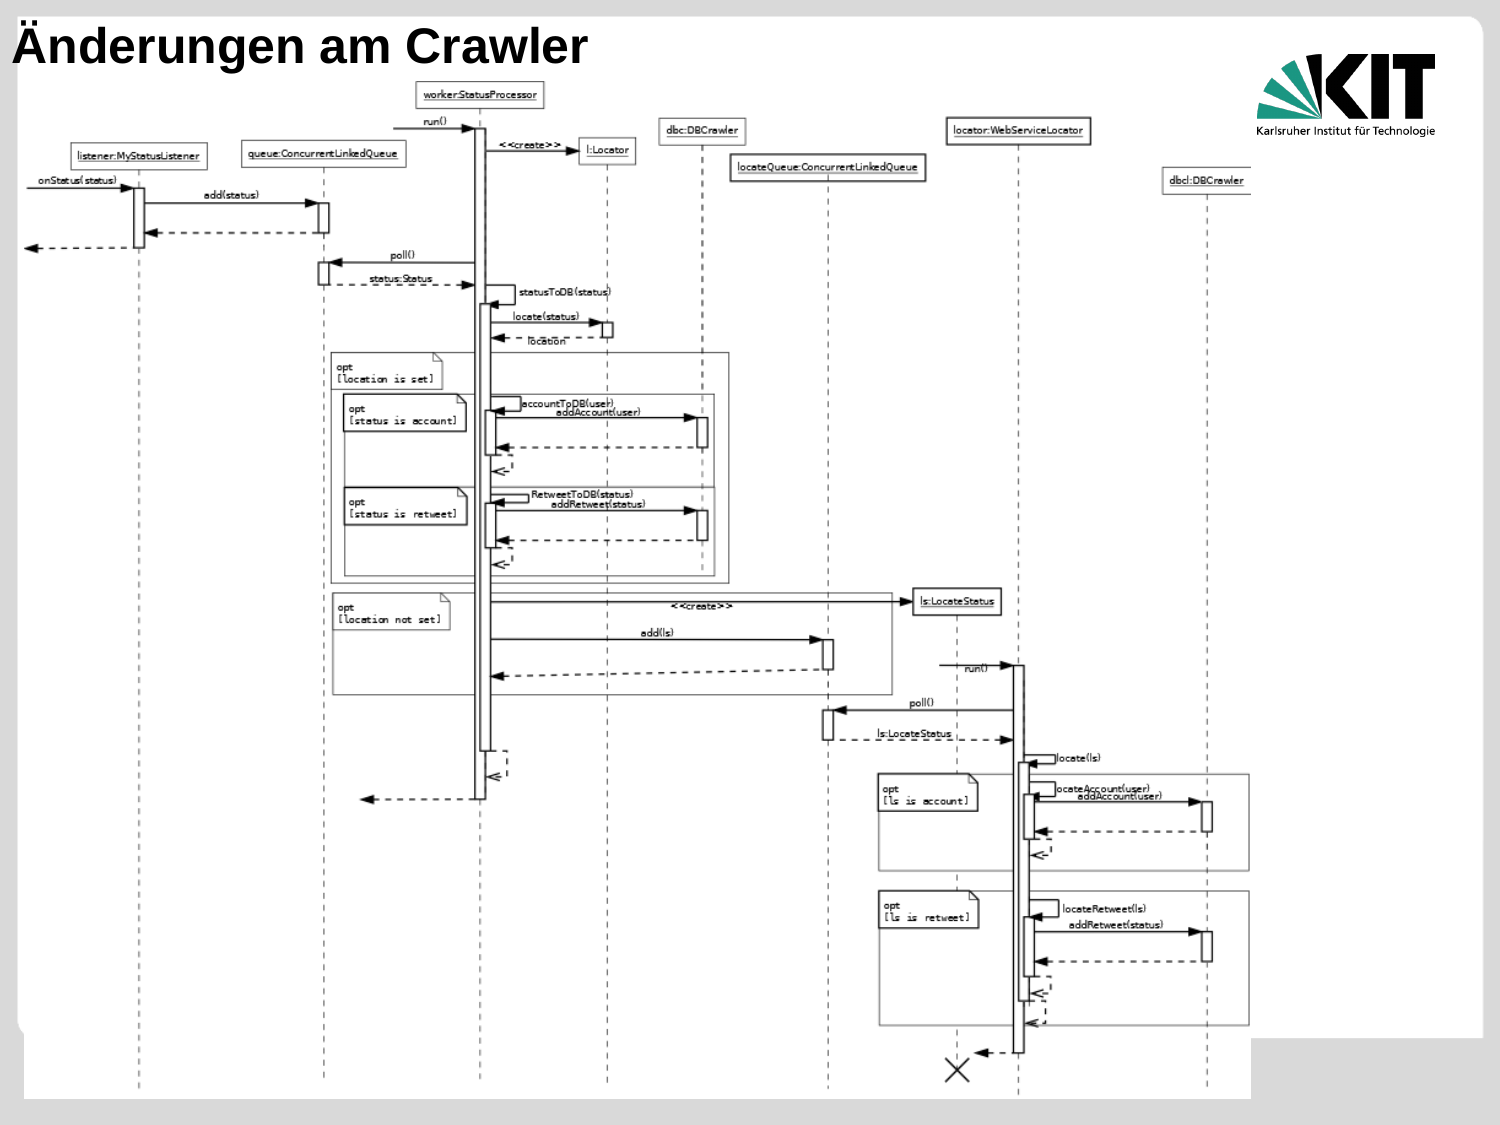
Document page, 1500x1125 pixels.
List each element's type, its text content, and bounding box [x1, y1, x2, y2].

title Änderungen am Crawler [11, 0, 1146, 93]
picture [0, 0, 1500, 1125]
